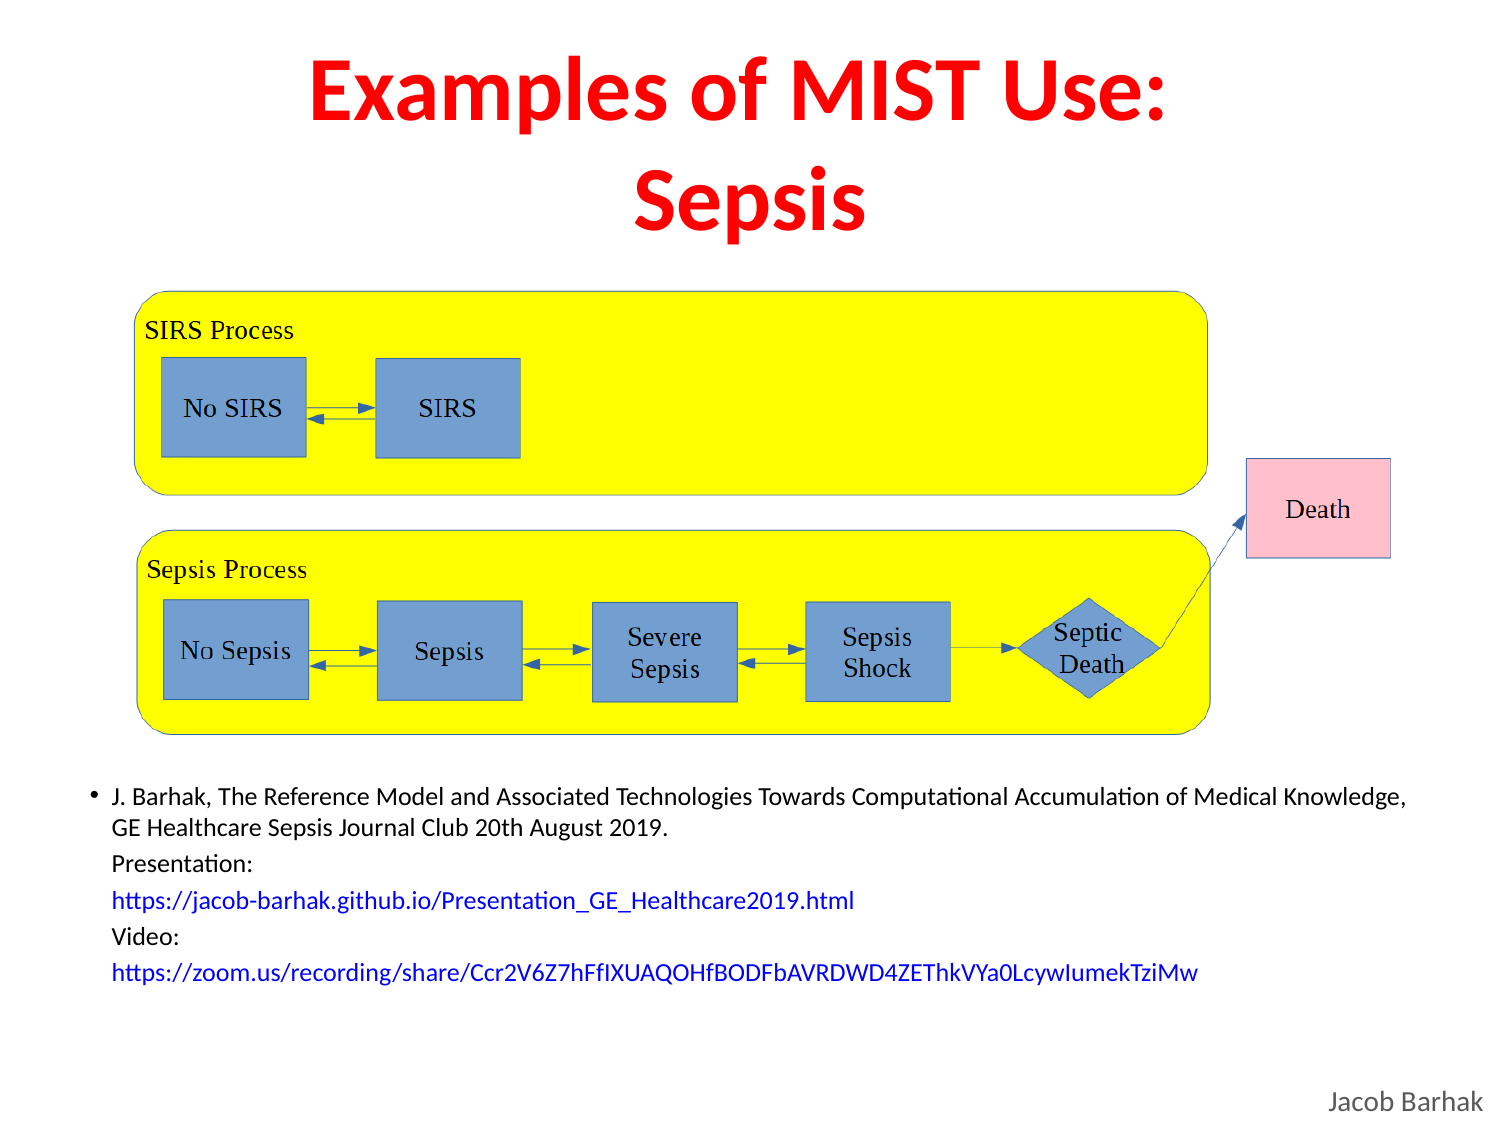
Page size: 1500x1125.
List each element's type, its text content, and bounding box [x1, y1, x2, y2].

picture [90, 252, 1411, 781]
text_box J. Barhak, The Reference Model and Associated Technologies Towards Computational Accumulation of Medical Knowledge, GE Healthcare Sepsis Journal Club 20th August 2019. Presentation: https://jacob-barhak.github.io/Presentation_GE_Healthcare2019.html Video: https://zoom.us/recording/share/Ccr2V6Z7hFfIXUAQOHfBODFbAVRDWD4ZEThkVYa0LcywIumekTziMw [75, 262, 1425, 1005]
text_box Examples of MIST Use: Sepsis [75, 45, 1425, 233]
